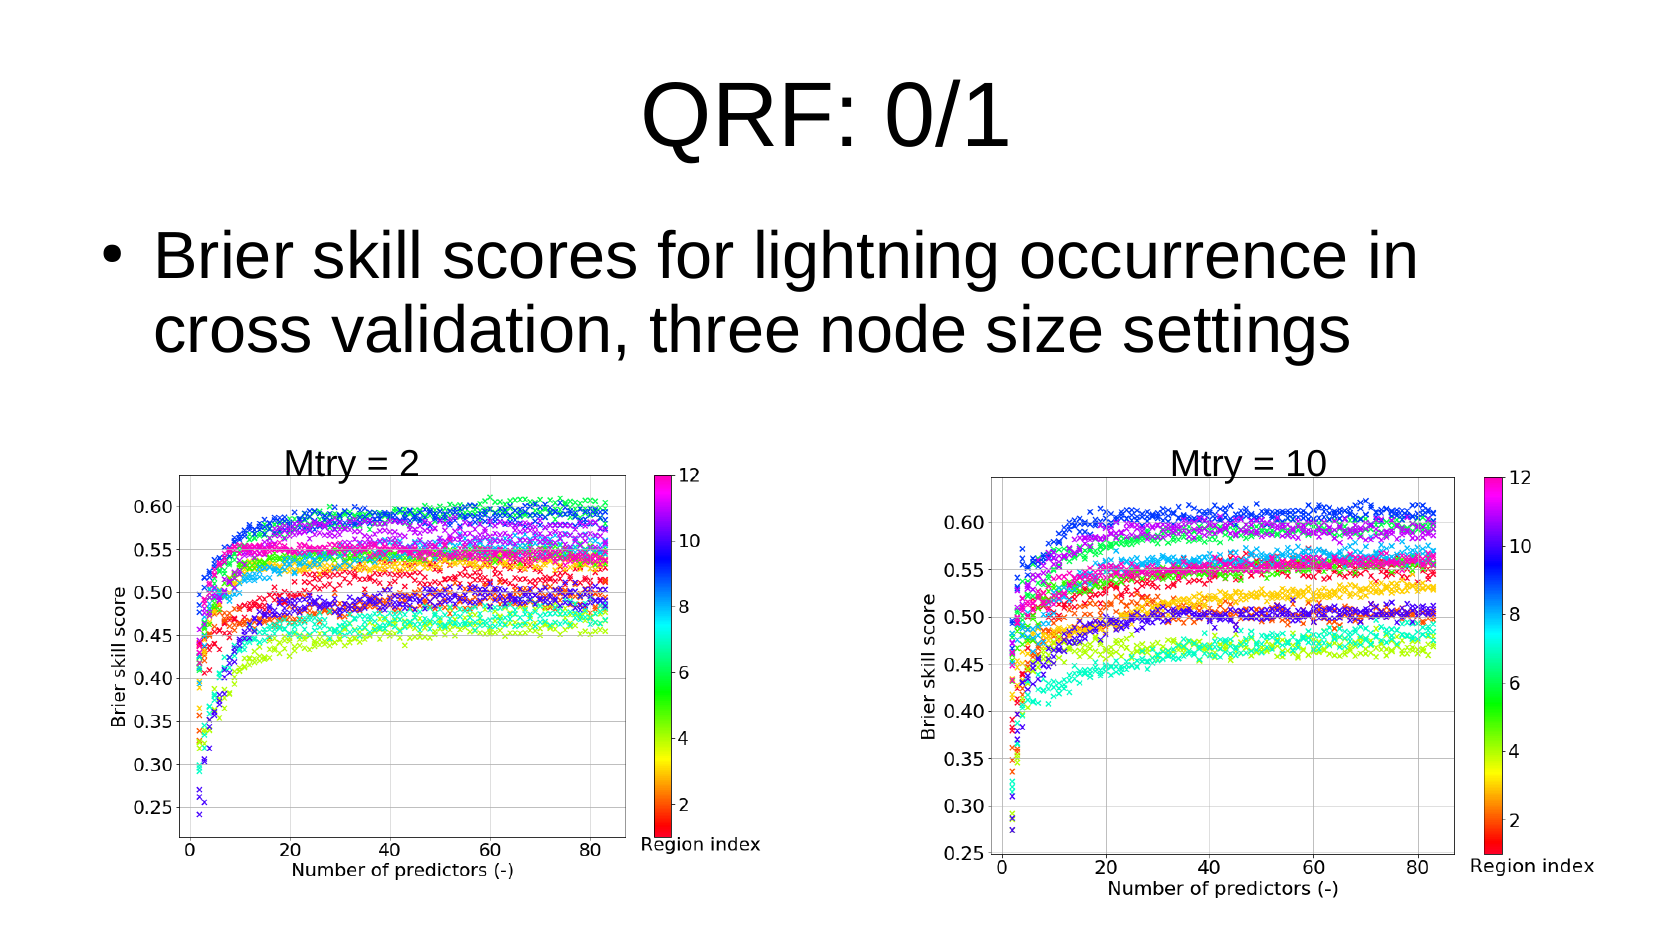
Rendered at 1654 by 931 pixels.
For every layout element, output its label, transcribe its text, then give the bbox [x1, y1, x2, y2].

text_box Mtry = 10 [1155, 435, 1343, 492]
text_box Mtry = 2 [268, 435, 436, 492]
picture [106, 462, 766, 886]
title QRF: 0/1 [82, 37, 1571, 193]
list Brier skill scores for lightning occurrence in cross validation, three node size settings [82, 217, 1571, 758]
picture [915, 464, 1600, 904]
